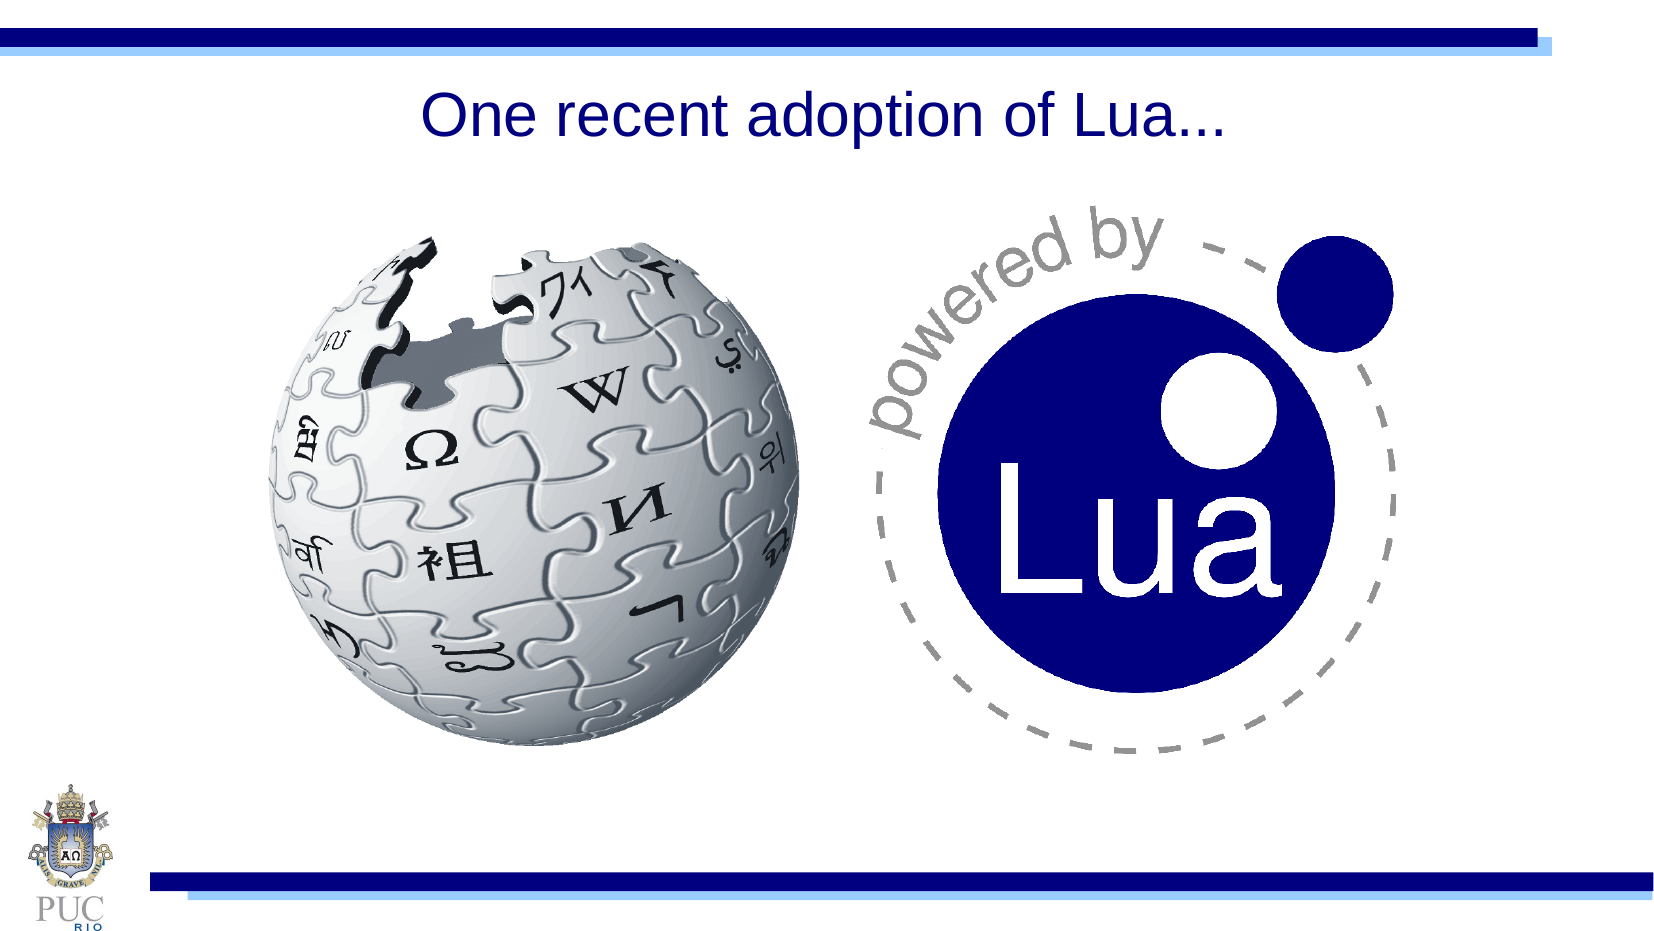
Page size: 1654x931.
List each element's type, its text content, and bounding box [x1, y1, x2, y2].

picture [262, 230, 806, 775]
picture [28, 784, 113, 931]
title One recent adoption of Lua... [37, 37, 1613, 193]
picture [869, 205, 1396, 754]
